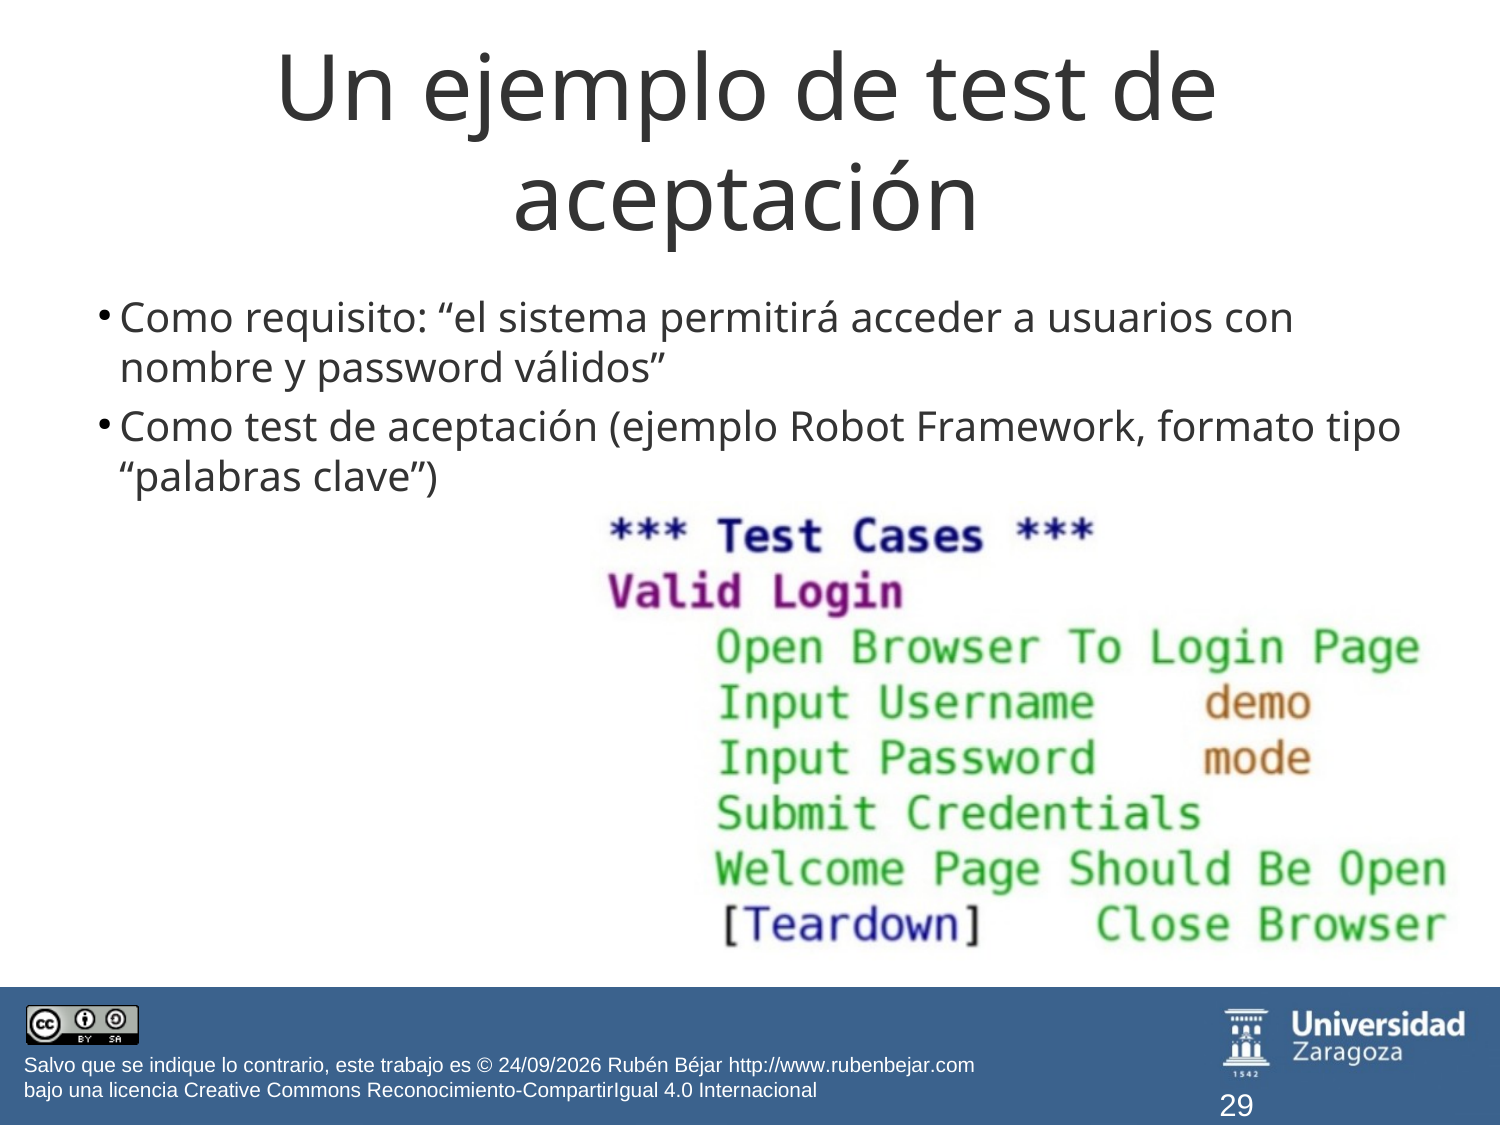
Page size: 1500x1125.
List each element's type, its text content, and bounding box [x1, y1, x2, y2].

picture [0, 987, 1500, 1125]
list Como requisito: “el sistema permitirá acceder a usuarios con nombre y password válidos” Como test de aceptación (ejemplo Robot Framework, formato tipo “palabras clave”) [82, 283, 1418, 508]
title Un ejemplo de test de aceptación [74, 20, 1420, 257]
picture [590, 501, 1460, 963]
